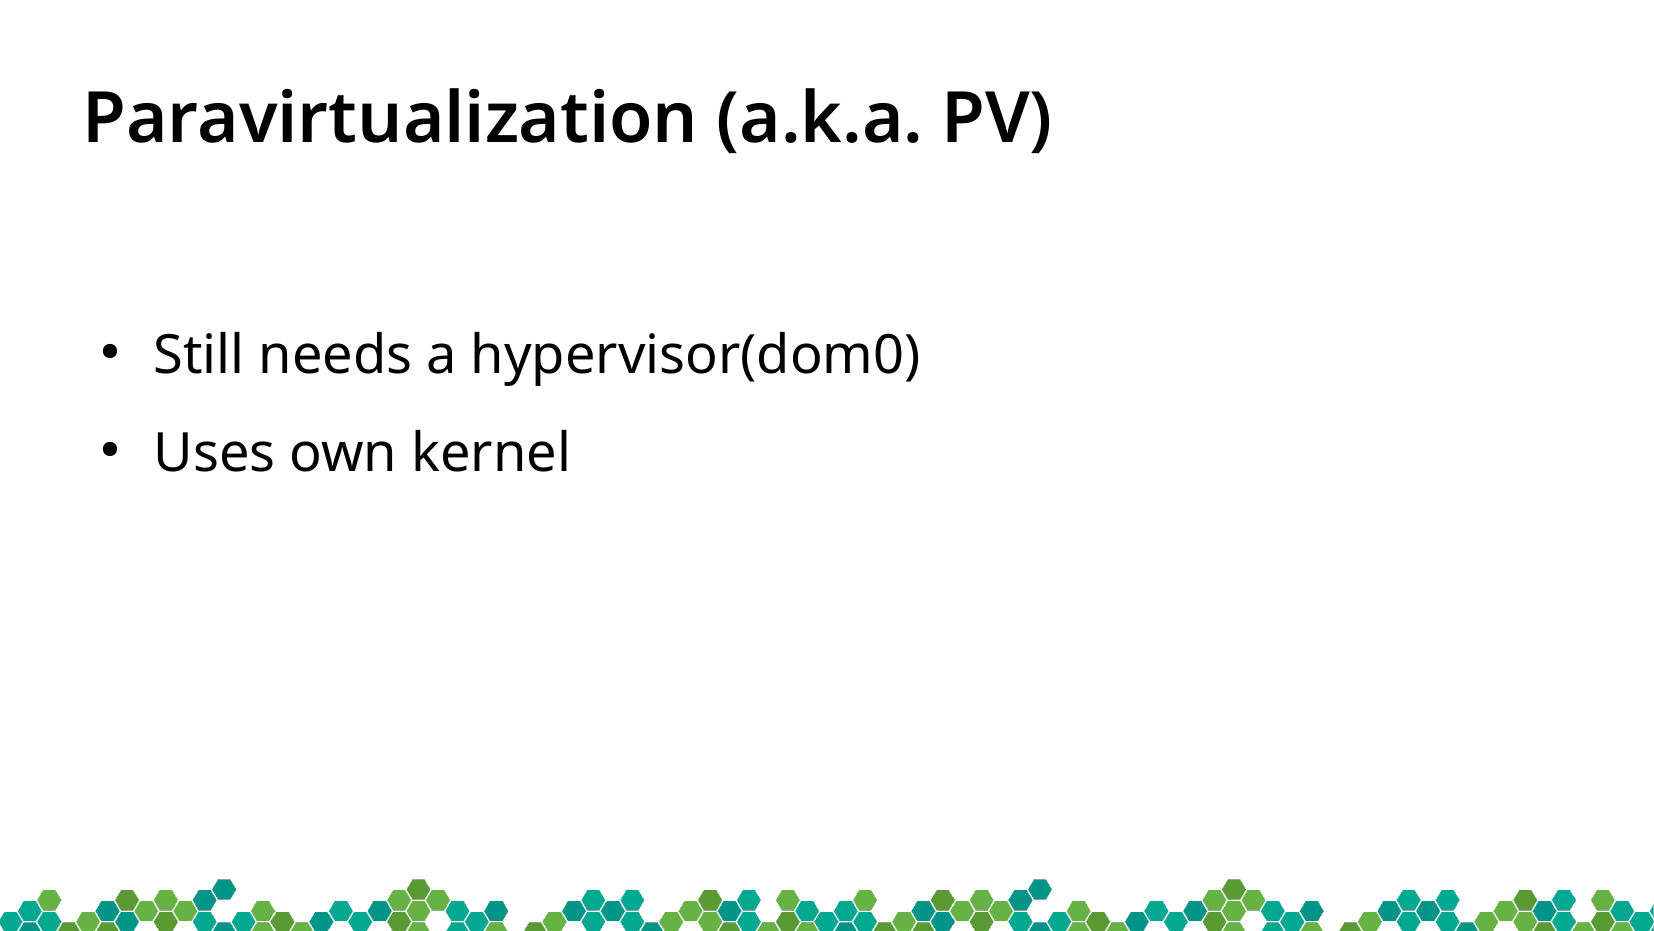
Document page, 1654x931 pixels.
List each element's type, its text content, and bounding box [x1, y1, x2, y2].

list Still needs a hypervisor(dom0) Uses own kernel [82, 217, 1571, 855]
picture [0, 871, 1654, 931]
text_box [82, 37, 1571, 193]
